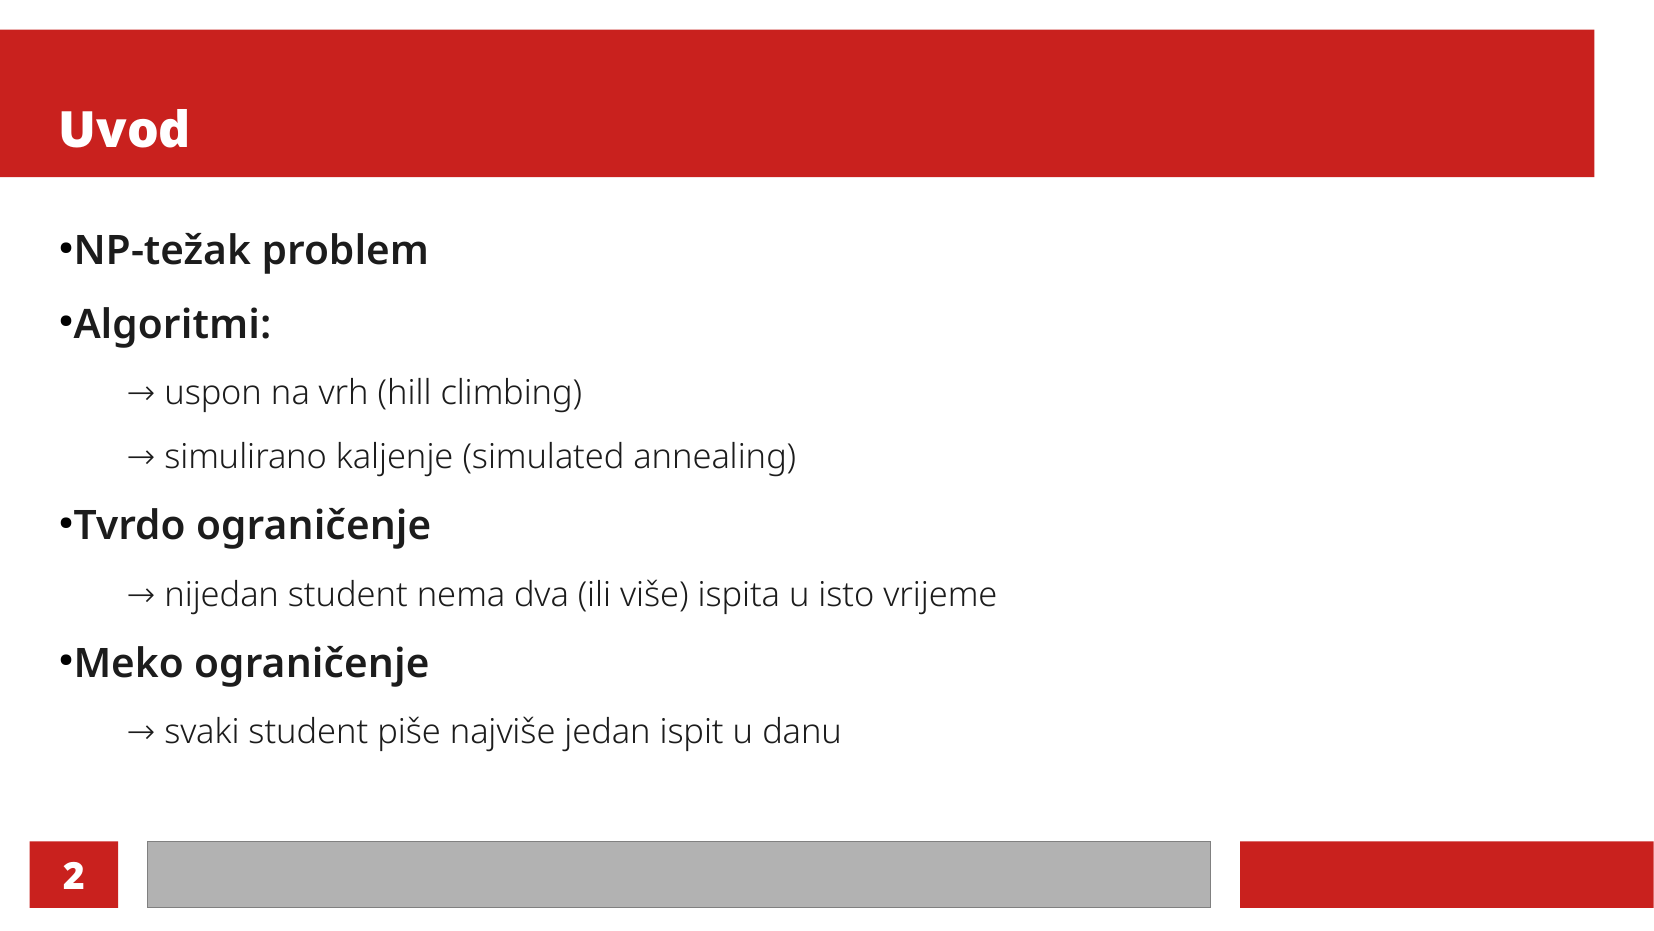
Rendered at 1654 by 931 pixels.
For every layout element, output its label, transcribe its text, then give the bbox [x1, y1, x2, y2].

title Uvod [59, 44, 1595, 163]
list NP-težak problem Algoritmi: → uspon na vrh (hill climbing) → simulirano kaljenje (simulated annealing) Tvrdo ograničenje → nijedan student nema dva (ili više) ispita u isto vrijeme Meko ograničenje → svaki student piše najviše jedan ispit u danu [59, 221, 1565, 798]
